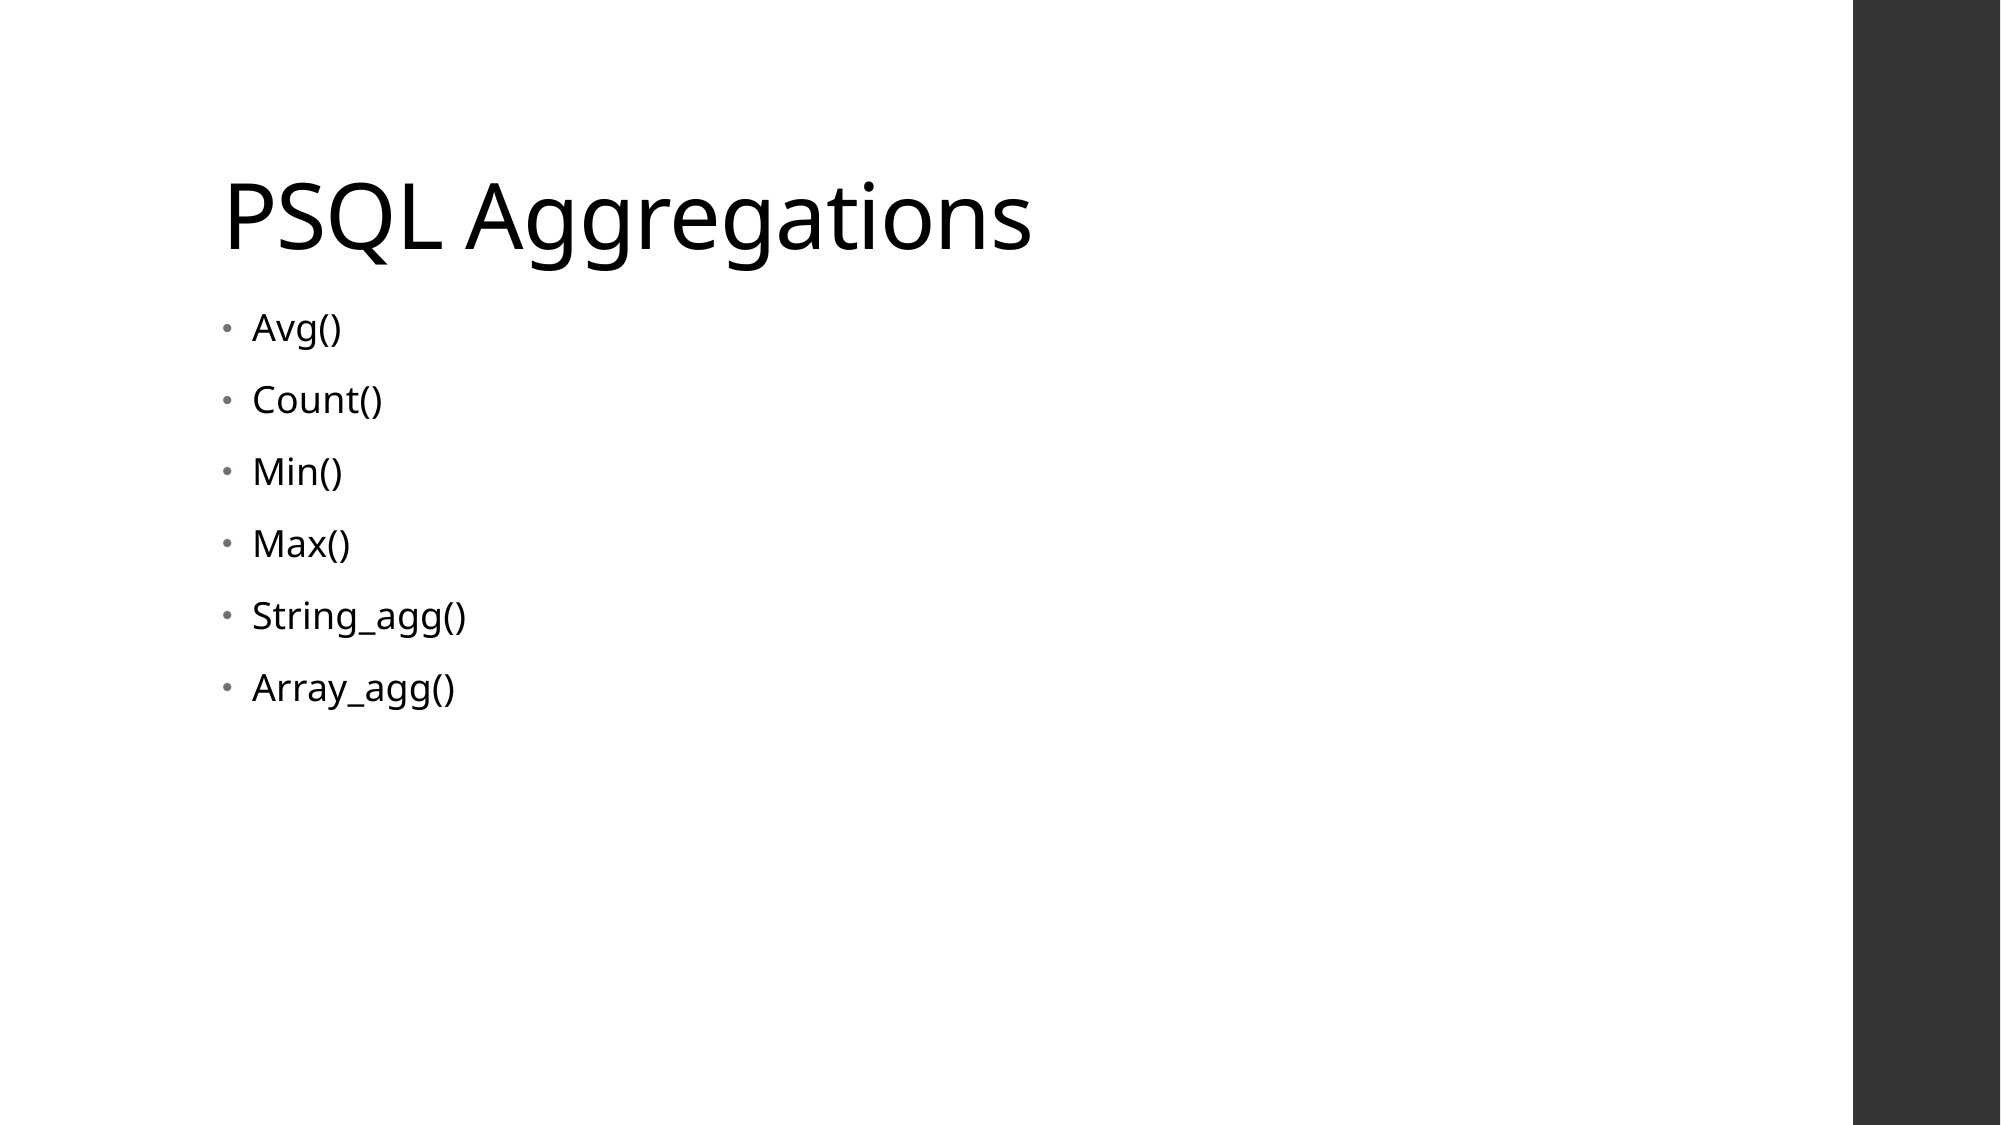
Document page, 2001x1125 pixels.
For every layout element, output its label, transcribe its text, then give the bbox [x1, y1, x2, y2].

title PSQL Aggregations [206, 60, 1797, 278]
list Avg() Count() Min() Max() String_agg() Array_agg() [206, 299, 1617, 1014]
